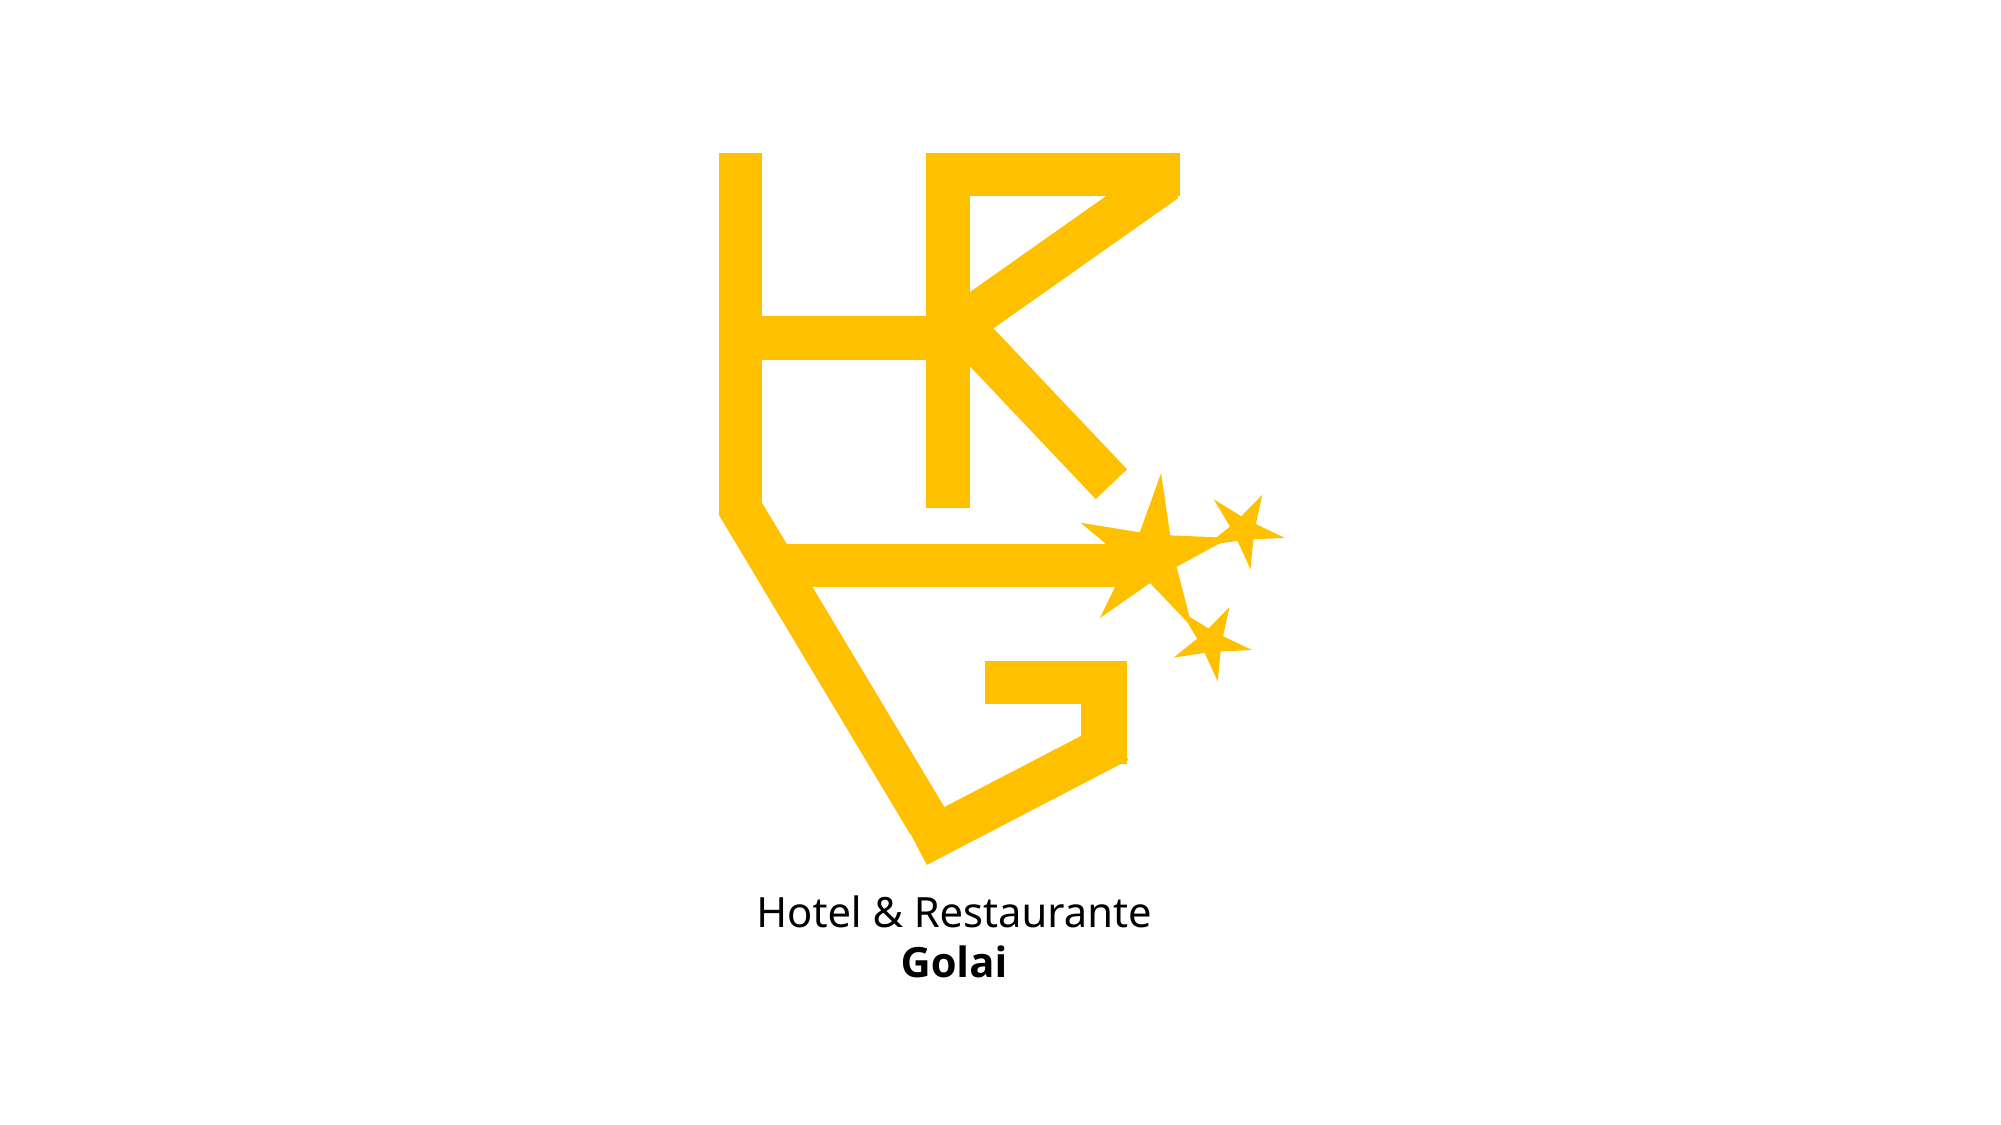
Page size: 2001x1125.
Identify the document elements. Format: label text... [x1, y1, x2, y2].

text_box [719, 153, 1285, 865]
text_box Hotel & Restaurante Golai [710, 877, 1198, 995]
